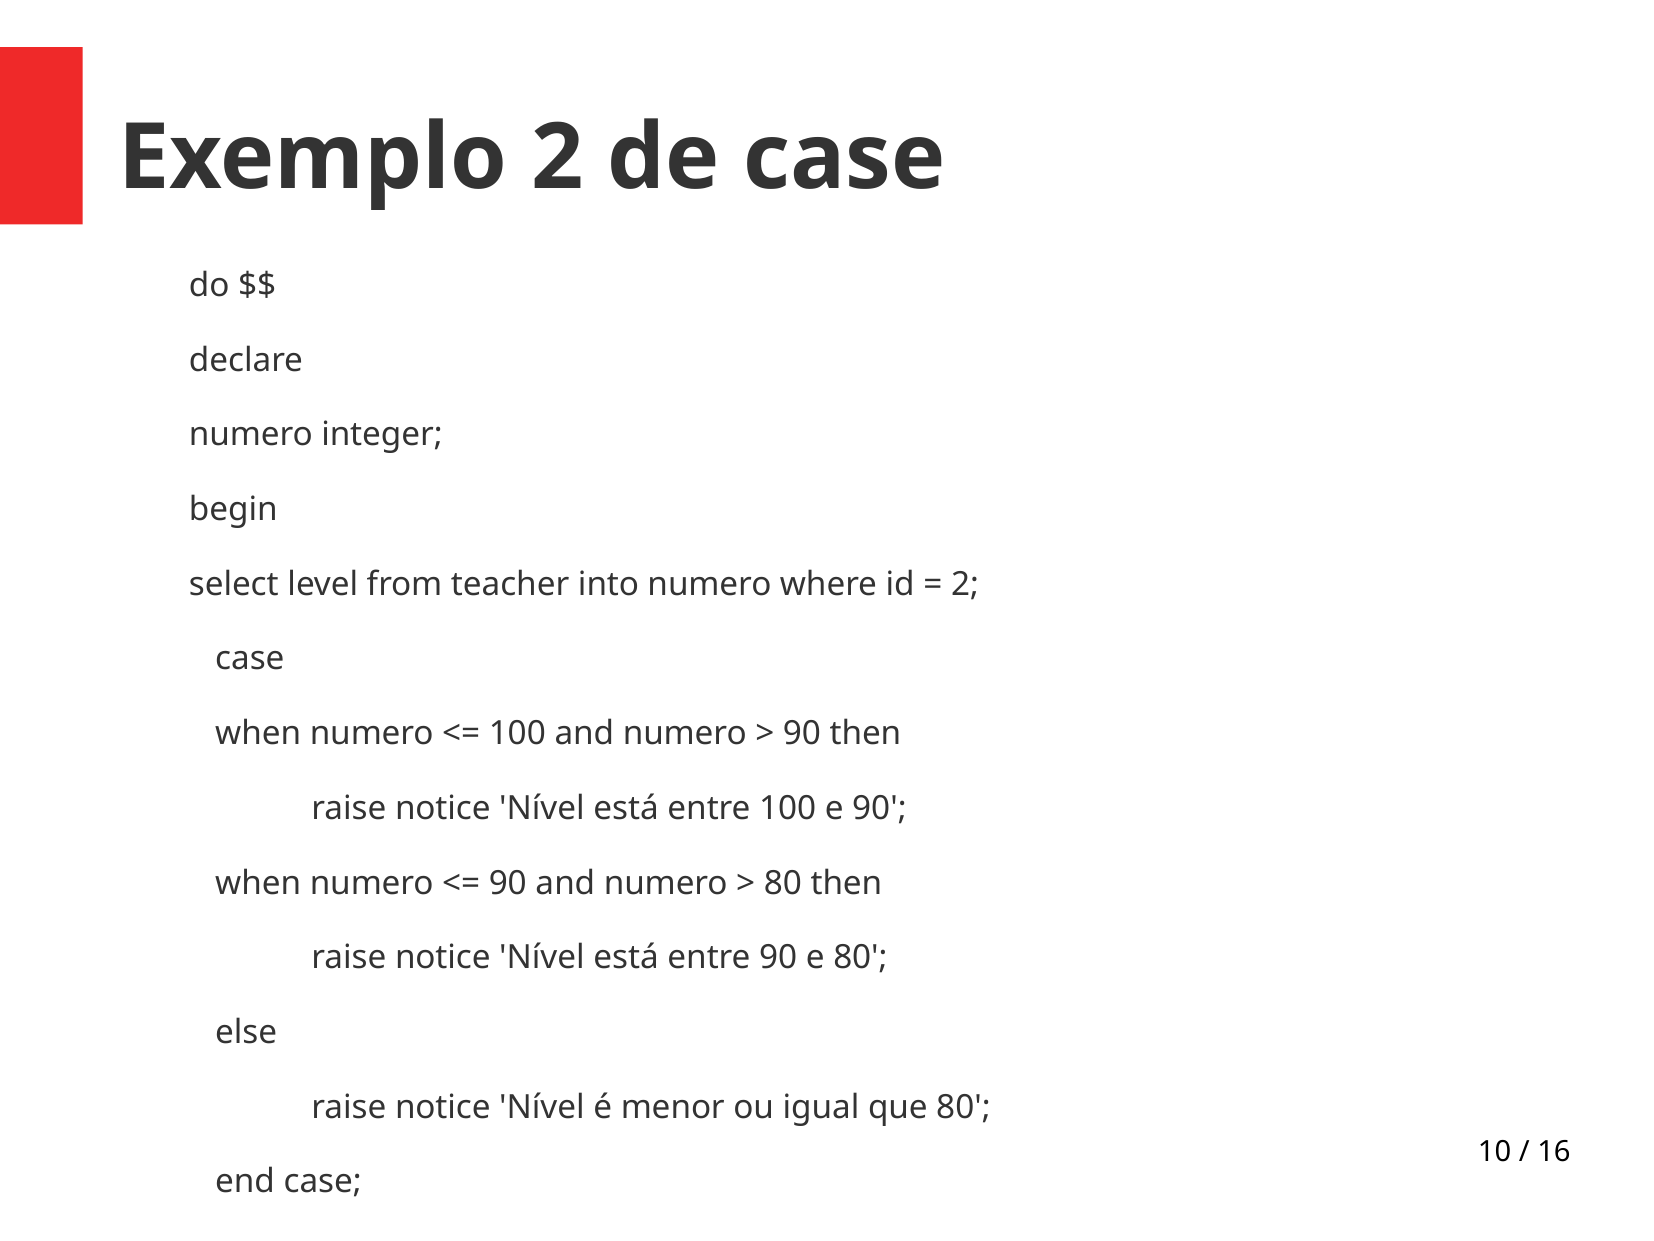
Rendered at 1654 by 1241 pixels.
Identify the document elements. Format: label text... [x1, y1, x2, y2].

list do $$ declare numero integer; begin select level from teacher into numero where id = 2; case when numero <= 100 and numero > 90 then raise notice 'Nível está entre 100 e 90'; when numero <= 90 and numero > 80 then raise notice 'Nível está entre 90 e 80'; else raise notice 'Nível é menor ou igual que 80'; end case; end; $$ [118, 261, 1536, 981]
title Exemplo 2 de case [118, 49, 1571, 257]
